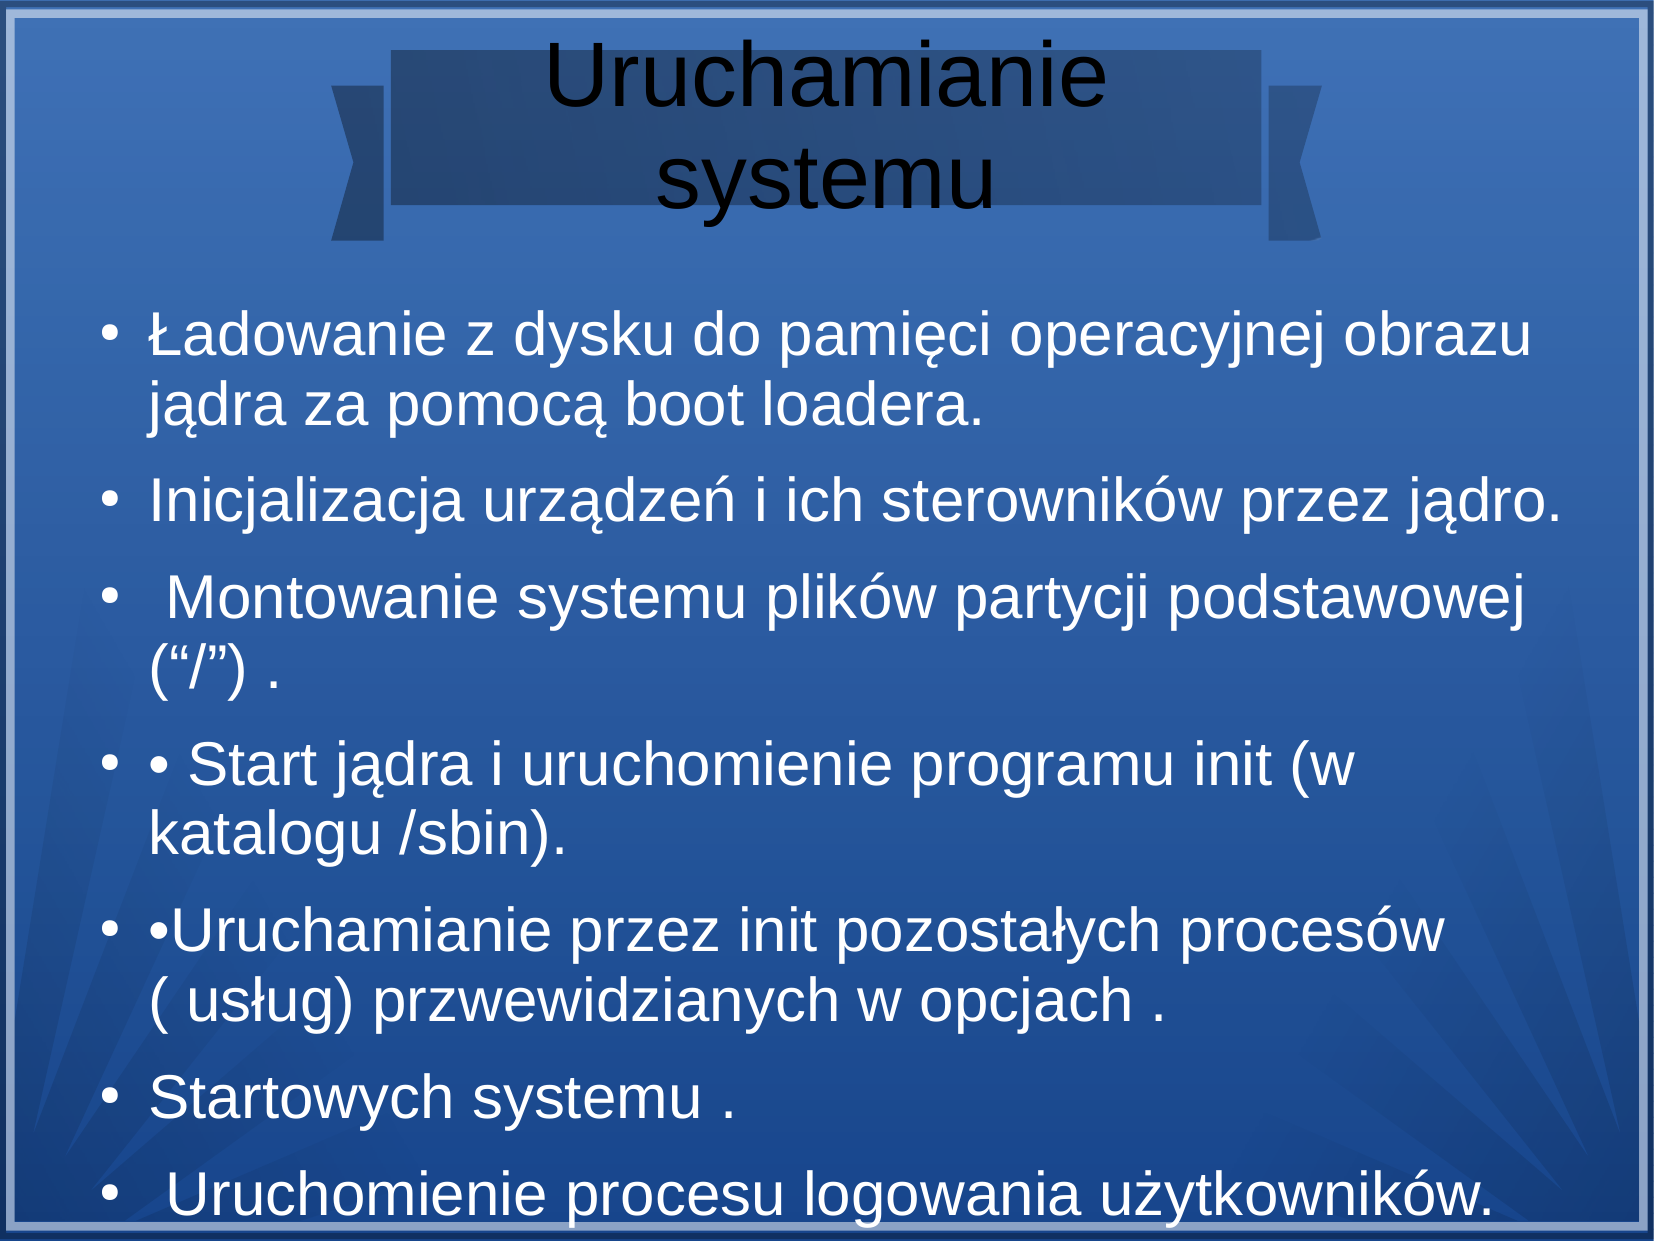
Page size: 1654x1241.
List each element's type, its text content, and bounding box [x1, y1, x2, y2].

list Ładowanie z dysku do pamięci operacyjnej obrazu jądra za pomocą boot loadera. Inicjalizacja urządzeń i ich sterowników przez jądro. Montowanie systemu plików partycji podstawowej (“/”) . • Start jądra i uruchomienie programu init (w katalogu /sbin). •Uruchamianie przez init pozostałych procesów ( usług) przwewidzianych w opcjach . Startowych systemu . Uruchomienie procesu logowania użytkowników. [82, 299, 1571, 1241]
title Uruchamianie systemu [389, 23, 1264, 229]
